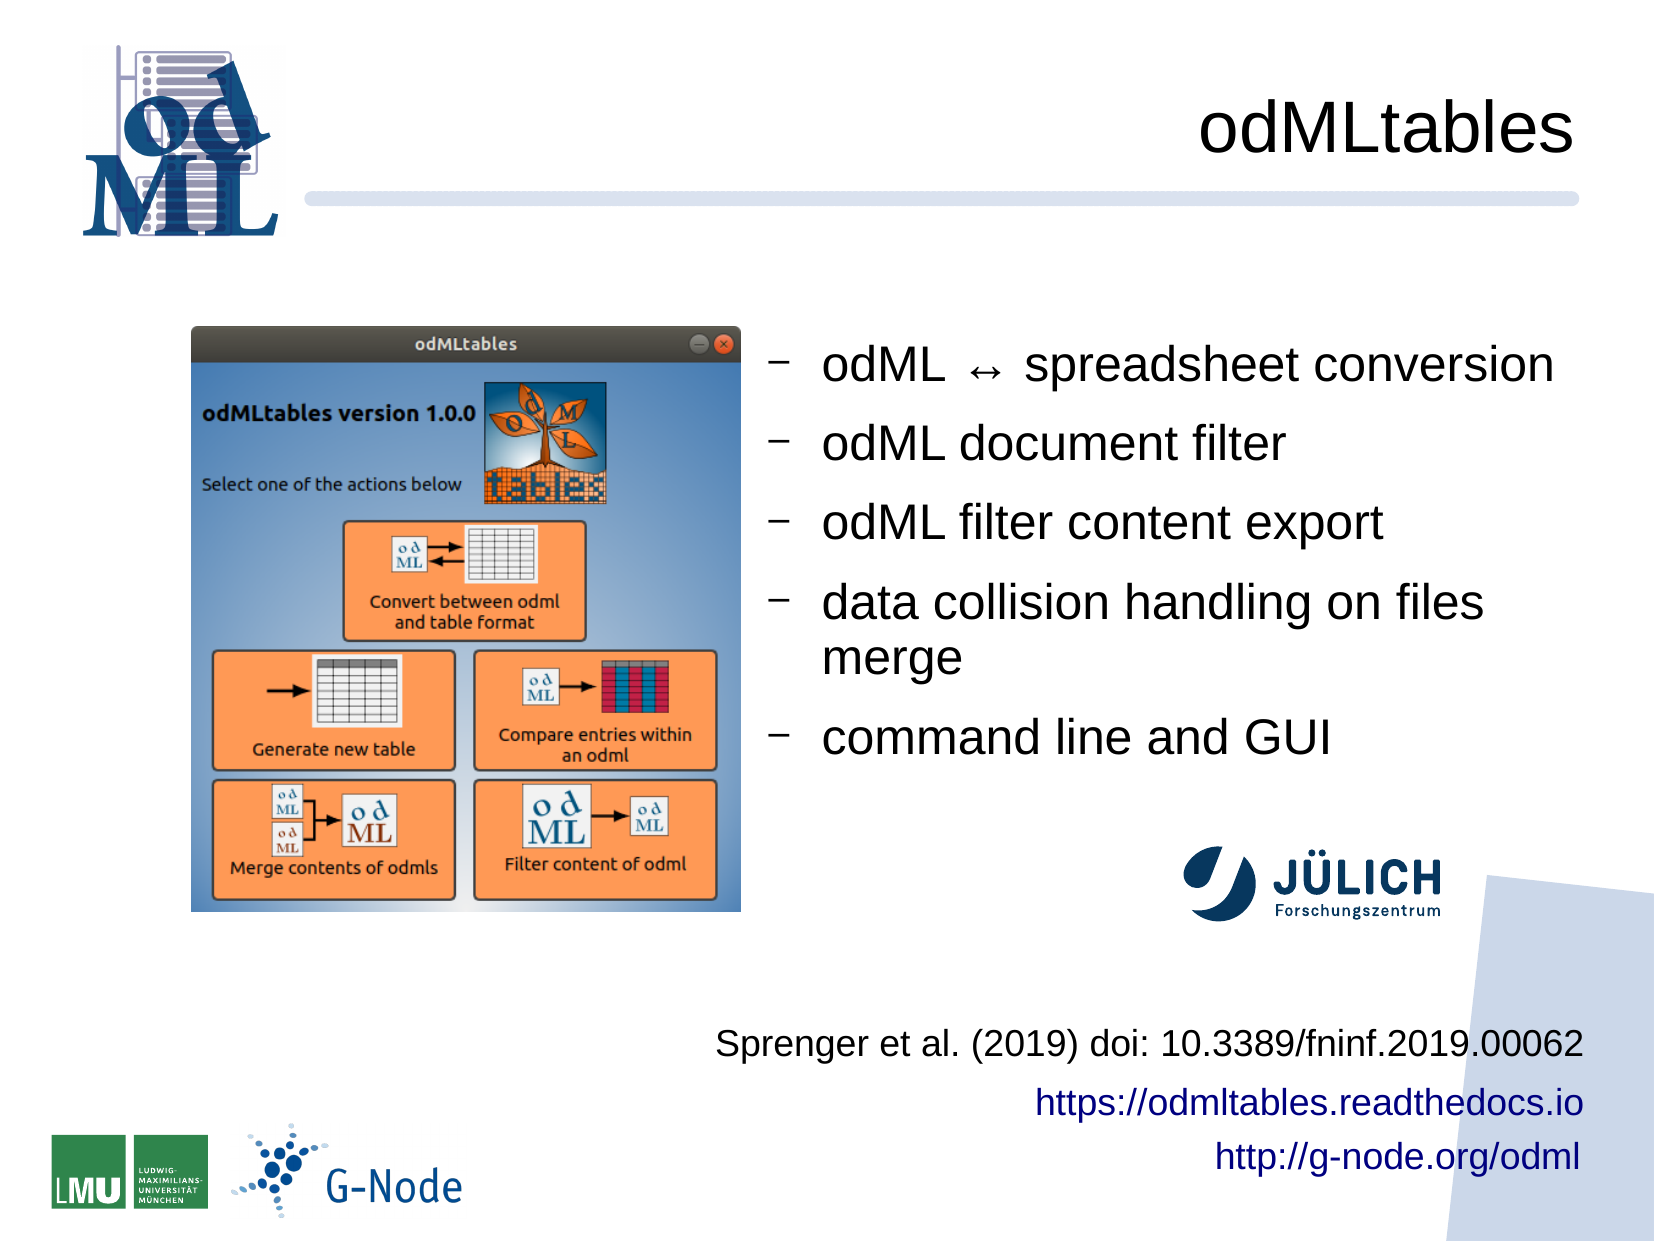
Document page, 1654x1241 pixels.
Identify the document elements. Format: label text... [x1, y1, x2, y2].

text_box odMLtables [87, 30, 1576, 226]
picture [191, 326, 741, 912]
text_box https://odmltables.readthedocs.io [1020, 1080, 1600, 1131]
list odML ↔ spreadsheet conversion odML document filter odML filter content export data collision handling on files merge command line and GUI [741, 335, 1580, 811]
picture [1183, 846, 1441, 922]
text_box Sprenger et al. (2019) doi: 10.3389/fninf.2019.00062 [693, 1015, 1600, 1080]
text_box http://g-node.org/odml [1200, 1128, 1606, 1189]
picture [82, 45, 286, 238]
picture [230, 1123, 467, 1219]
